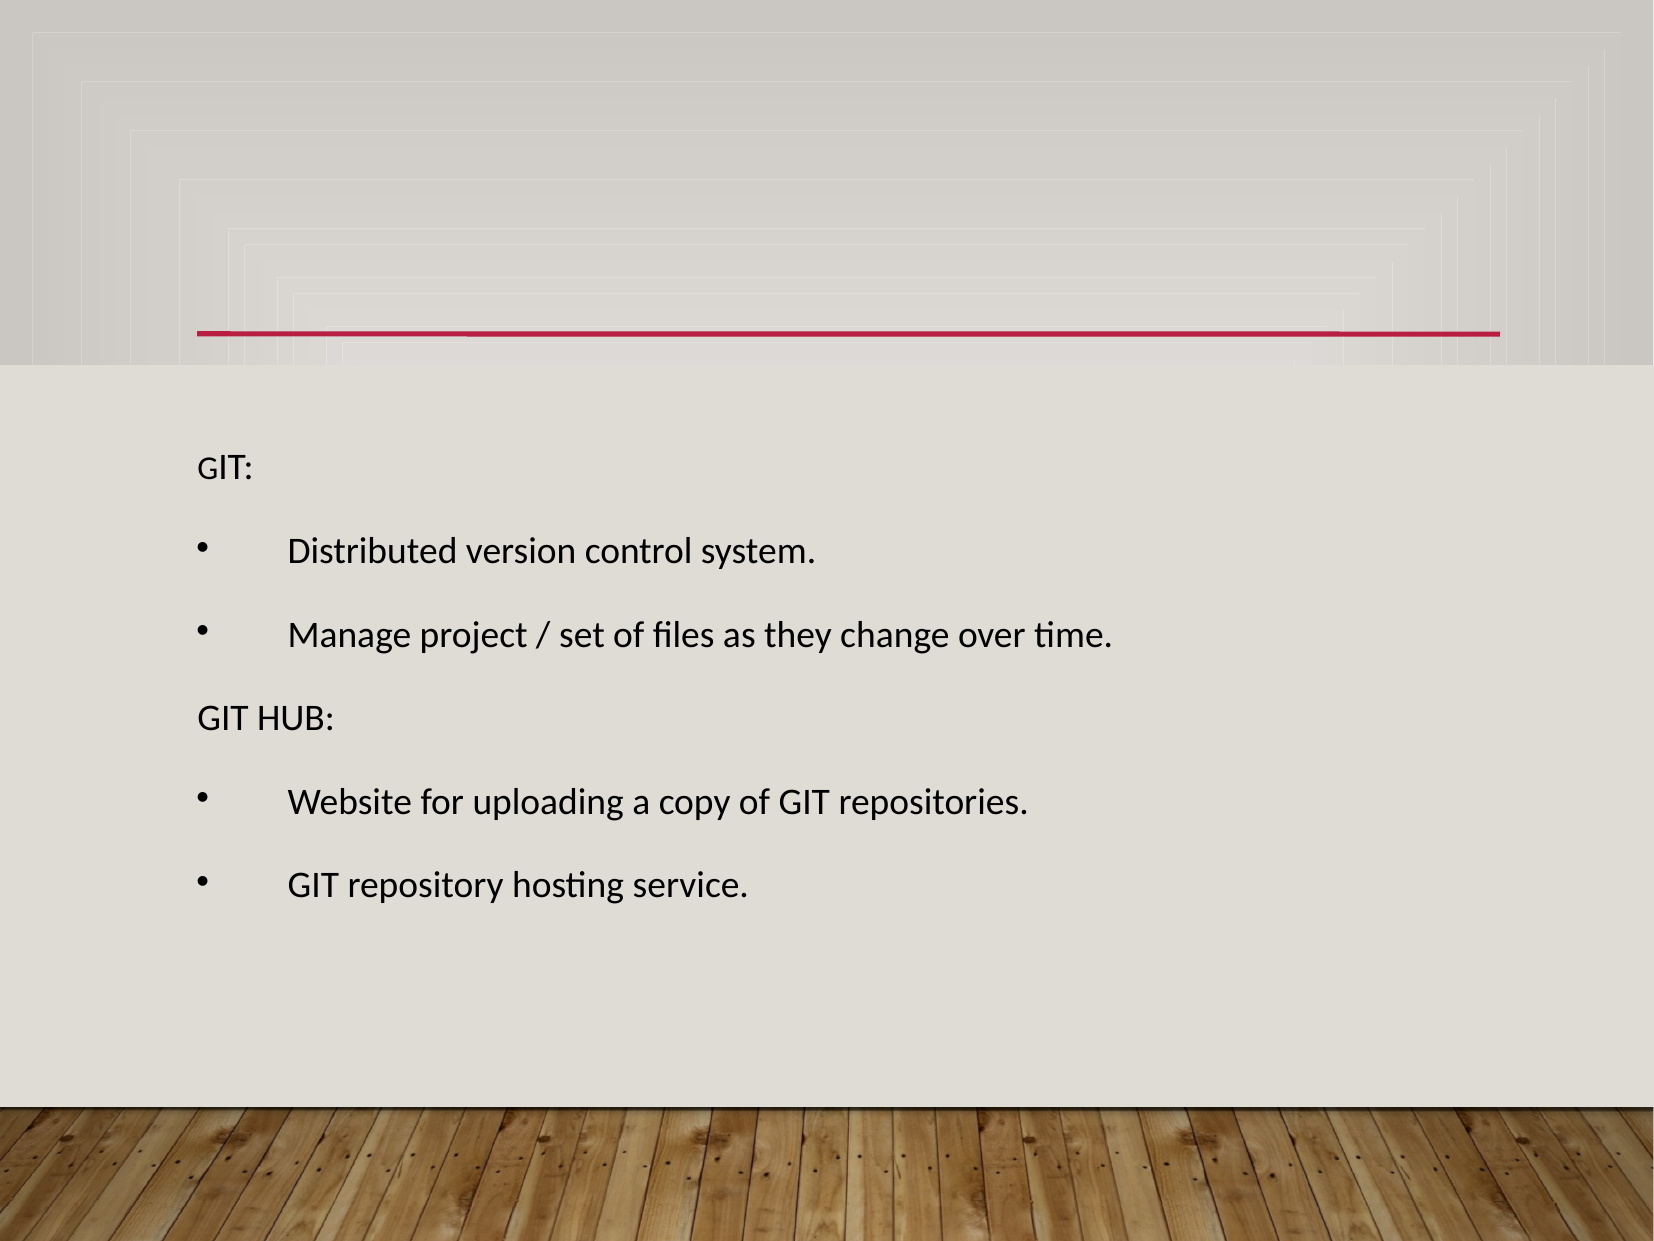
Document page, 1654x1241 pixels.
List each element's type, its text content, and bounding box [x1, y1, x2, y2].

picture [0, 1107, 1654, 1241]
subtitle GIT: Distributed version control system. Manage project / set of files as they change over time. GIT HUB: Website for uploading a copy of GIT repositories. GIT repository hosting service. [196, 364, 1499, 988]
